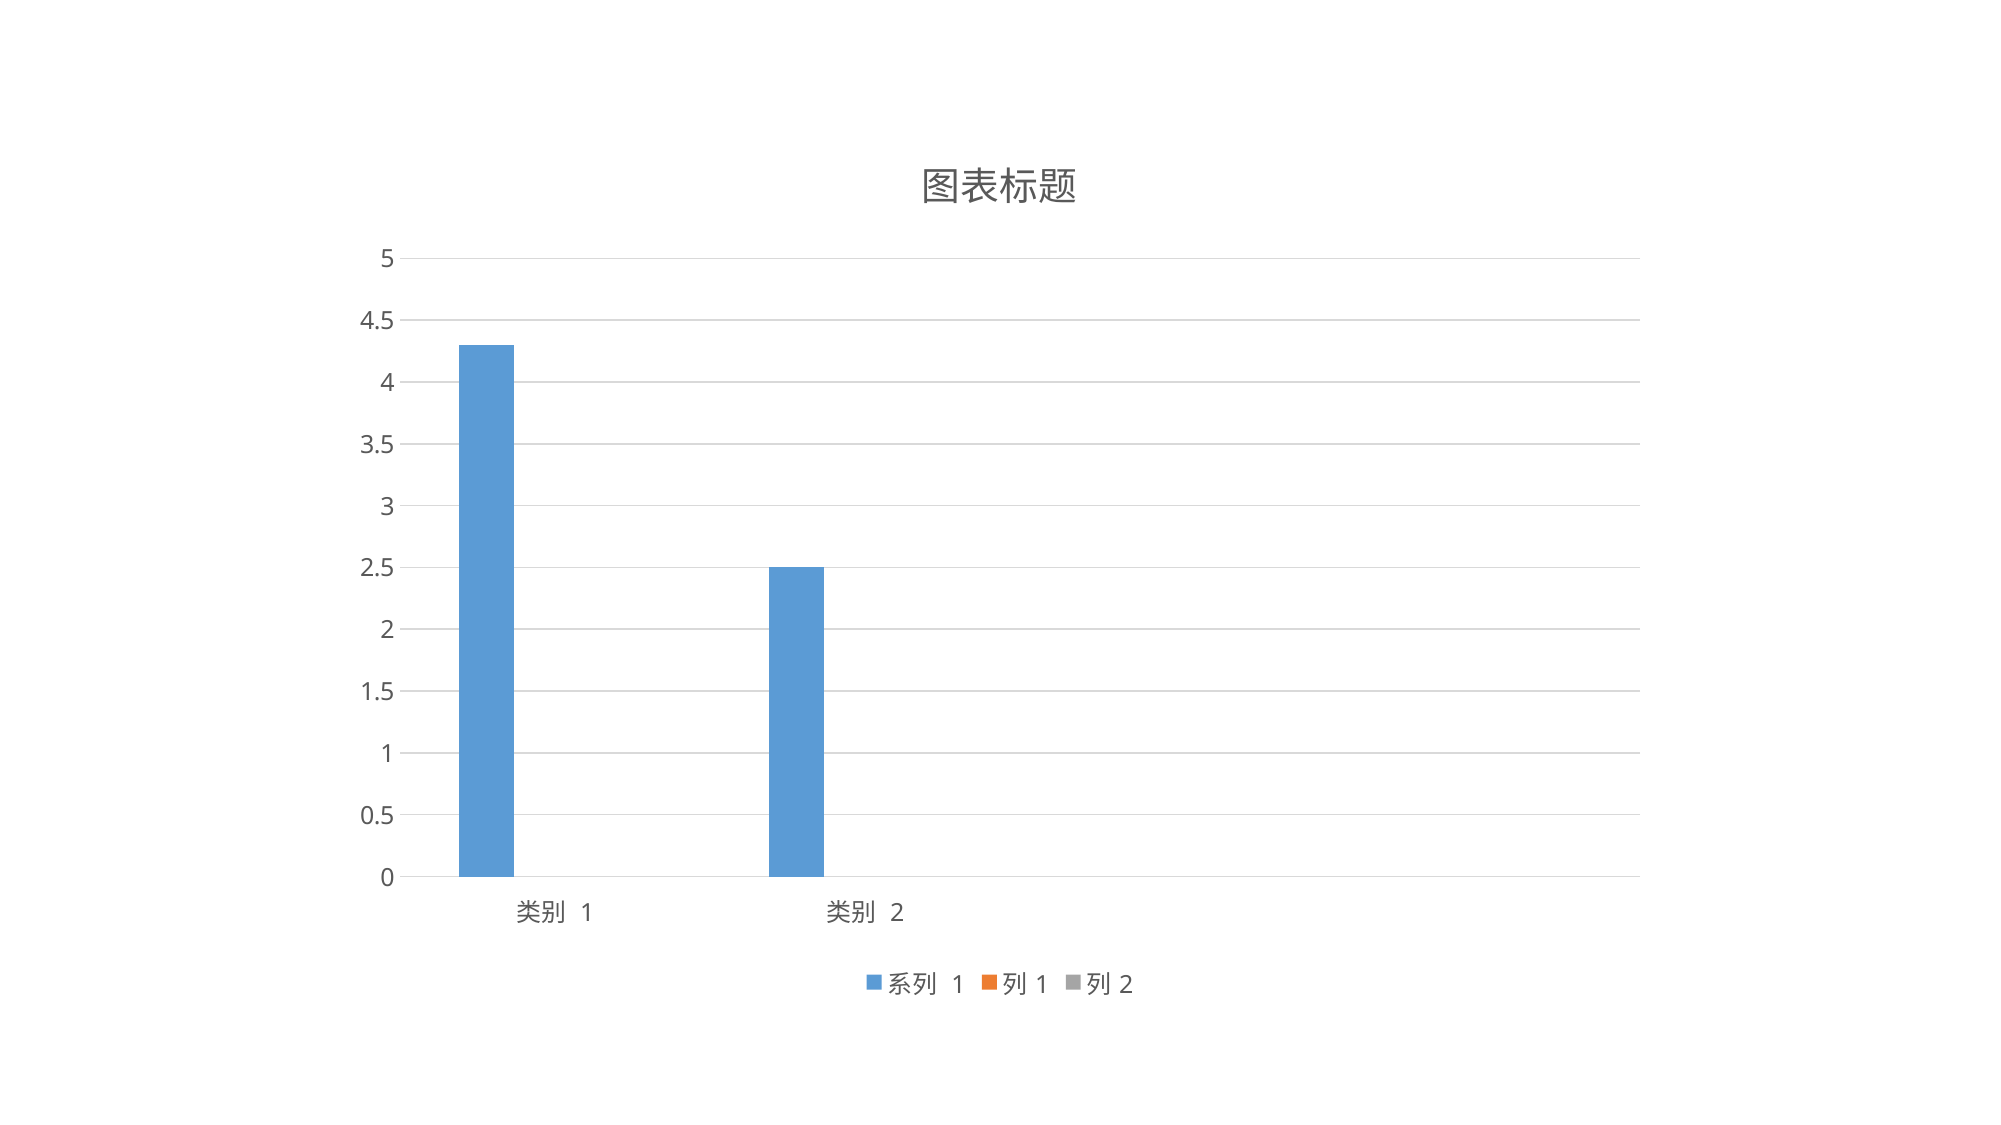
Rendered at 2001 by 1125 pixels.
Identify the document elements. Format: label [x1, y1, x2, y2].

chart [333, 118, 1667, 1007]
